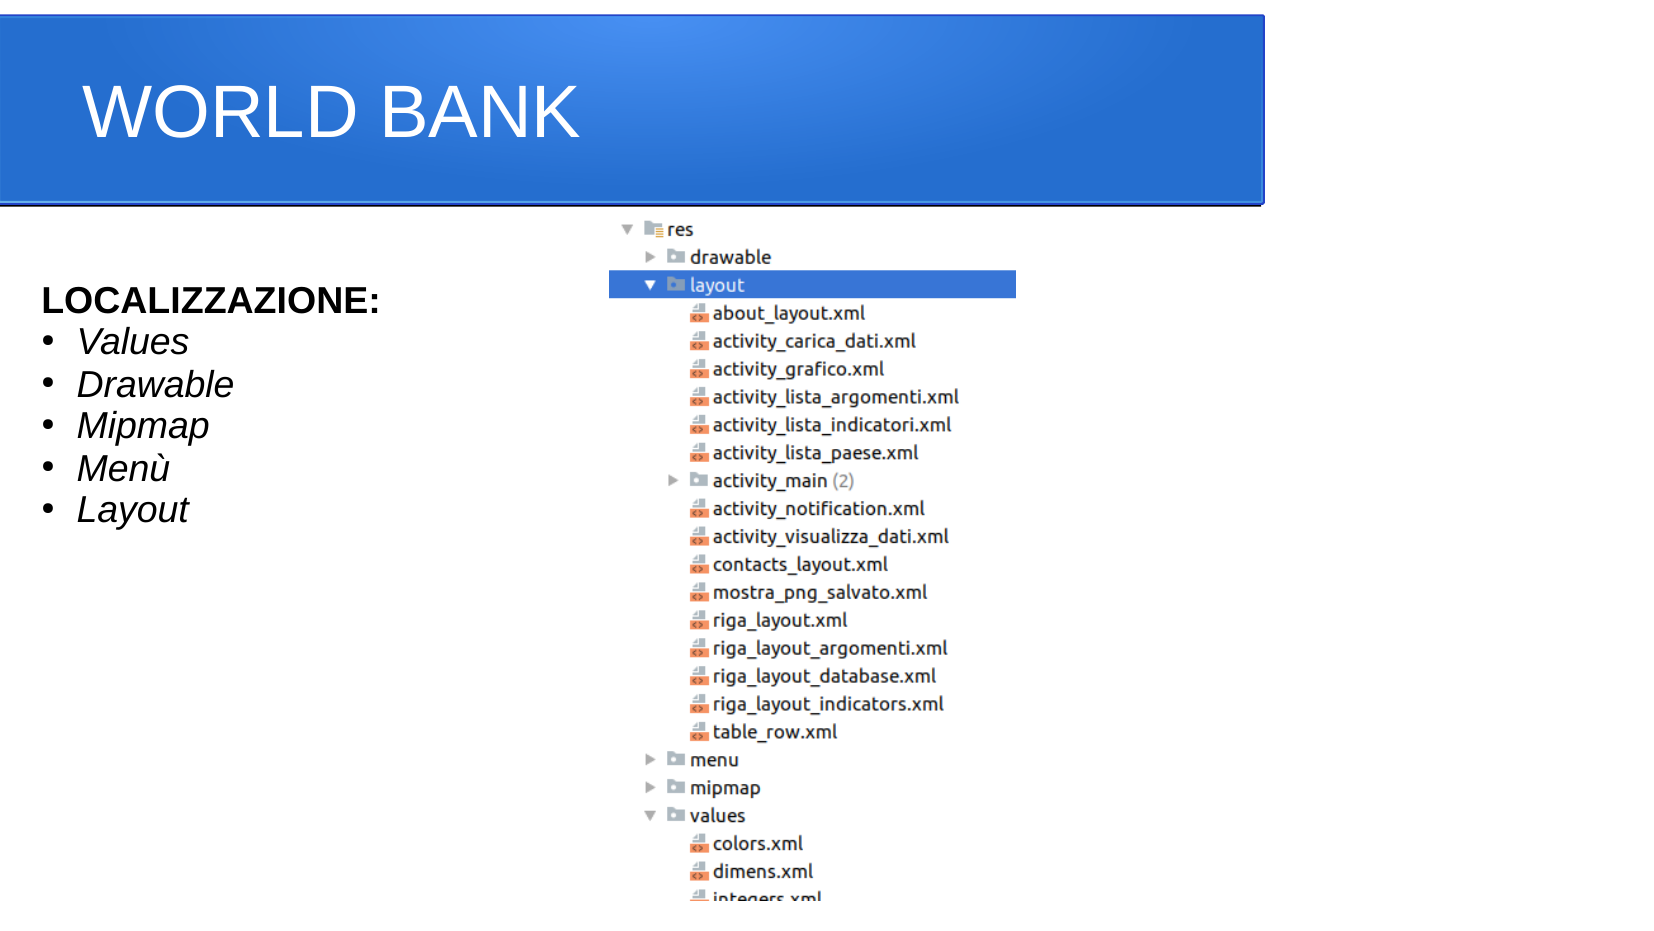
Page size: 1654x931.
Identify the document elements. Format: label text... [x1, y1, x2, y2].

picture [609, 212, 1016, 901]
text_box LOCALIZZAZIONE: Values Drawable Mipmap Menù Layout [26, 271, 579, 623]
title WORLD BANK [82, 35, 1235, 189]
